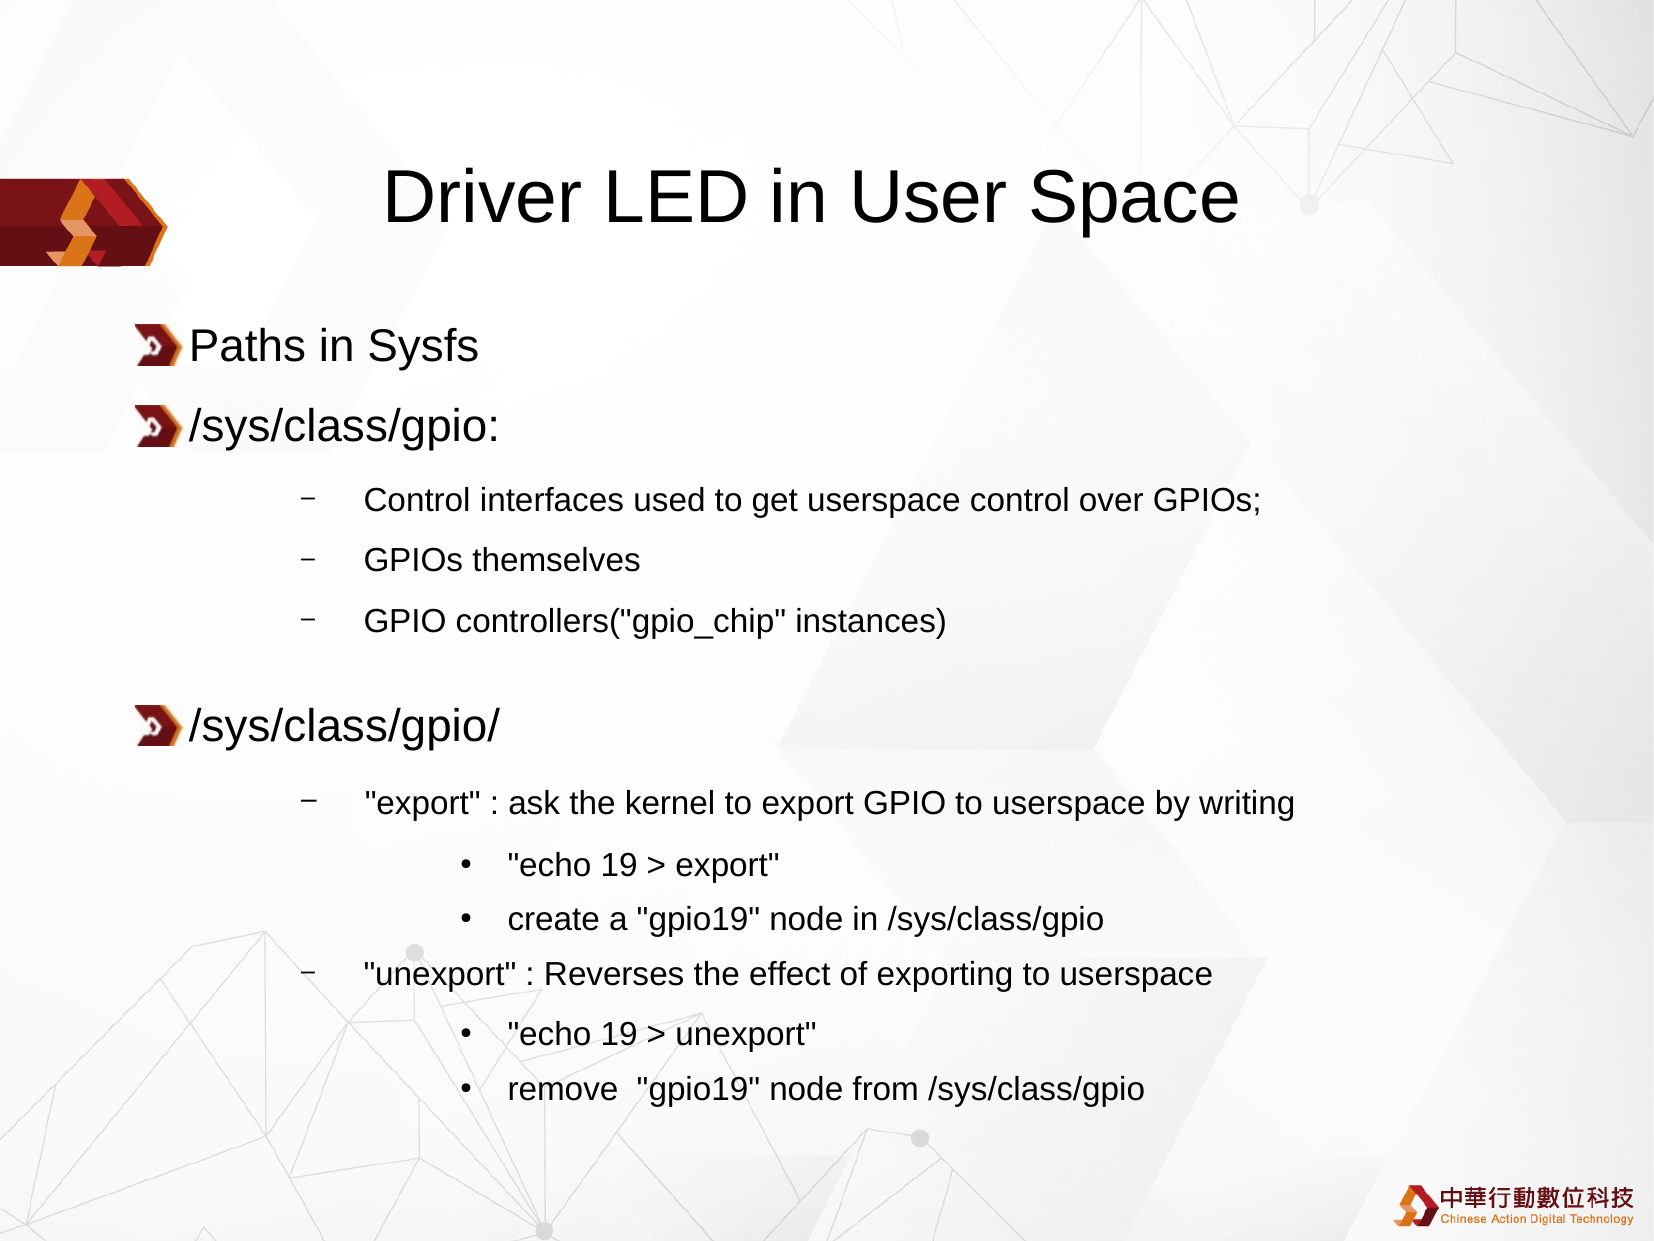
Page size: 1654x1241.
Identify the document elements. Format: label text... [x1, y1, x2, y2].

list Paths in Sysfs /sys/class/gpio: Control interfaces used to get userspace control over GPIOs; GPIOs themselves GPIO controllers("gpio_chip" instances) /sys/class/gpio/ "export" : ask the kernel to export GPIO to userspace by writing "echo 19 > export" create a "gpio19" node in /sys/class/gpio "unexport" : Reverses the effect of exporting to userspace "echo 19 > unexport" remove "gpio19" node from /sys/class/gpio [118, 319, 1571, 1198]
picture [0, 0, 1654, 1241]
title Driver LED in User Space [118, 112, 1506, 281]
